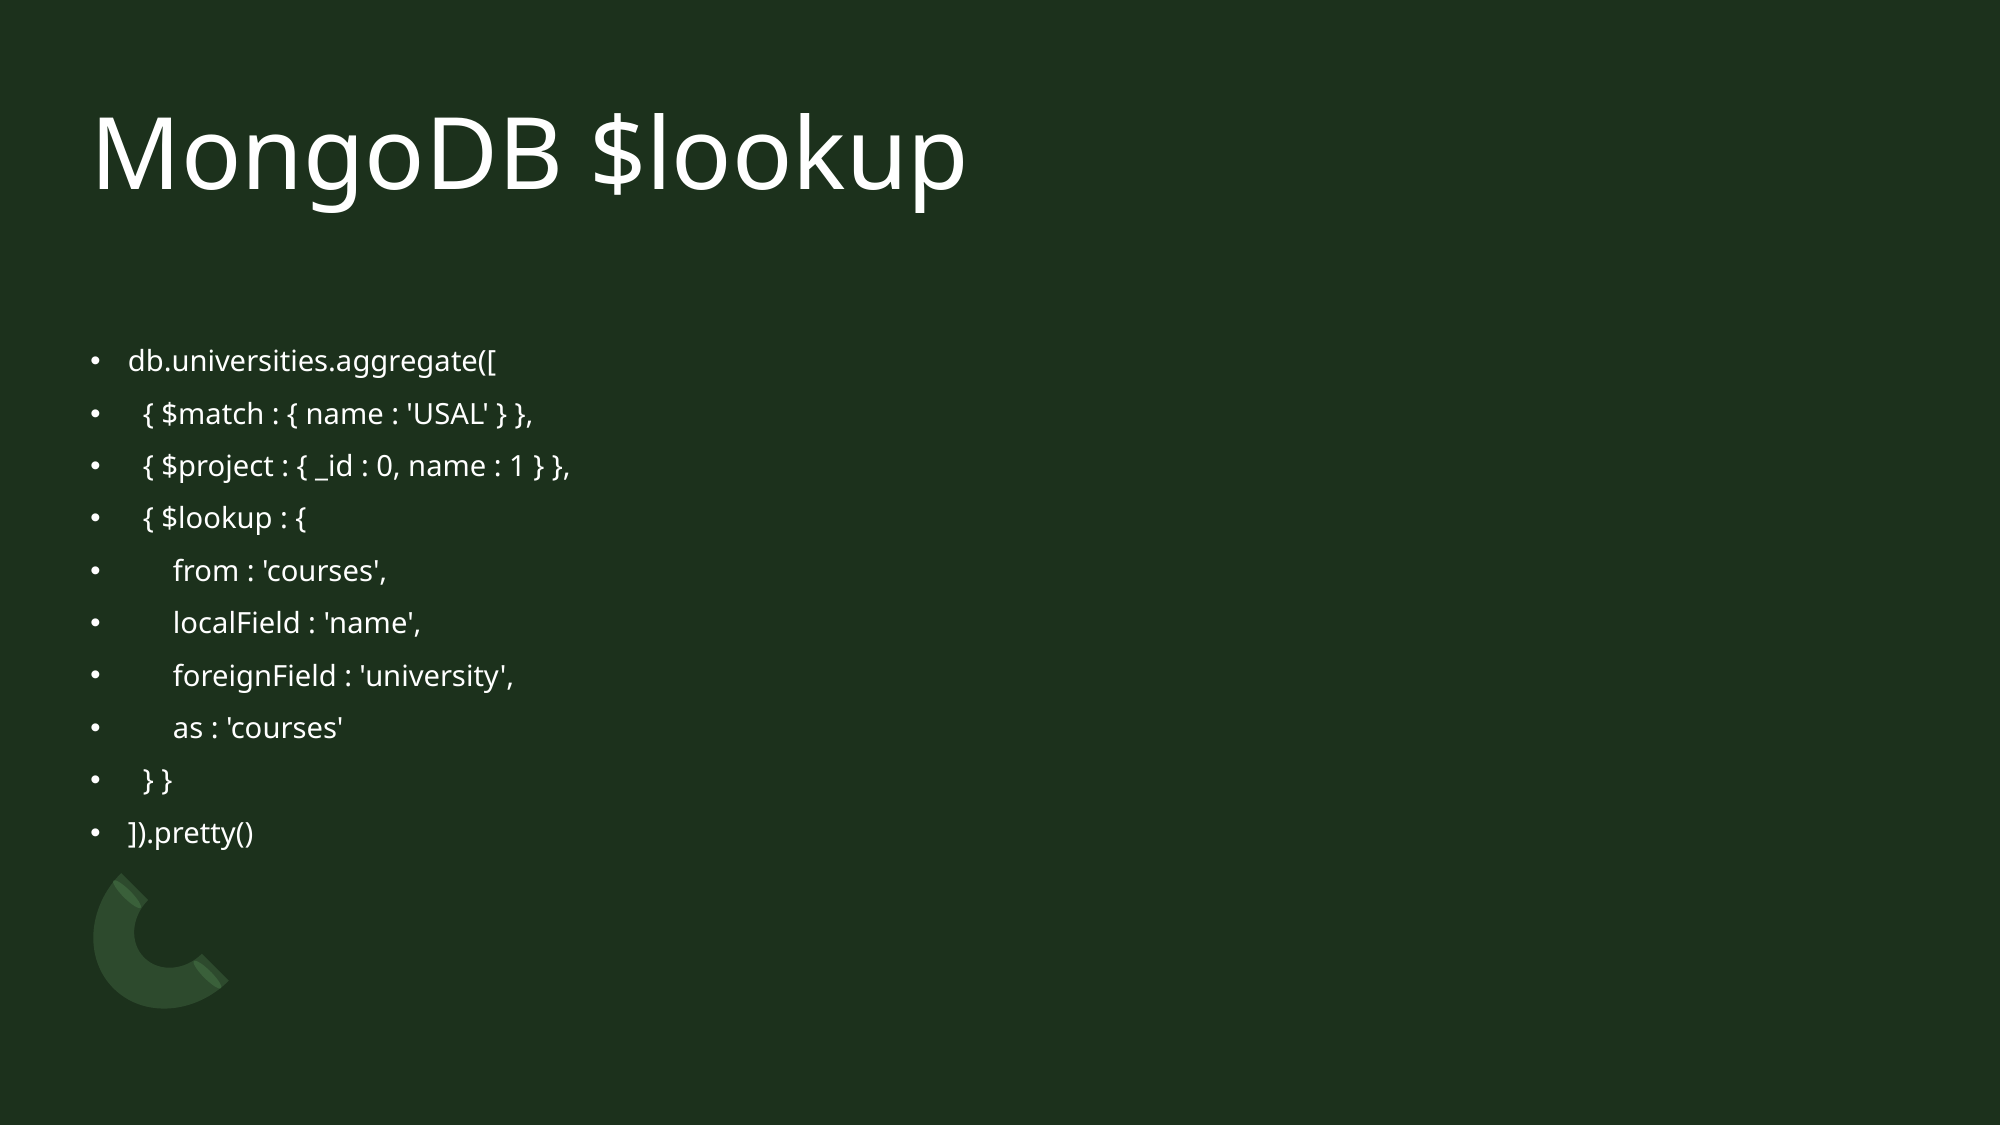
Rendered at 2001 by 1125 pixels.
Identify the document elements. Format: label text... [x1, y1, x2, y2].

title MongoDB $lookup [90, 90, 1910, 309]
list db.universities.aggregate([ { $match : { name : 'USAL' } }, { $project : { _id : 0, name : 1 } }, { $lookup : { from : 'courses', localField : 'name', foreignField : 'university', as : 'courses' } } ]).pretty() [90, 346, 1910, 1000]
